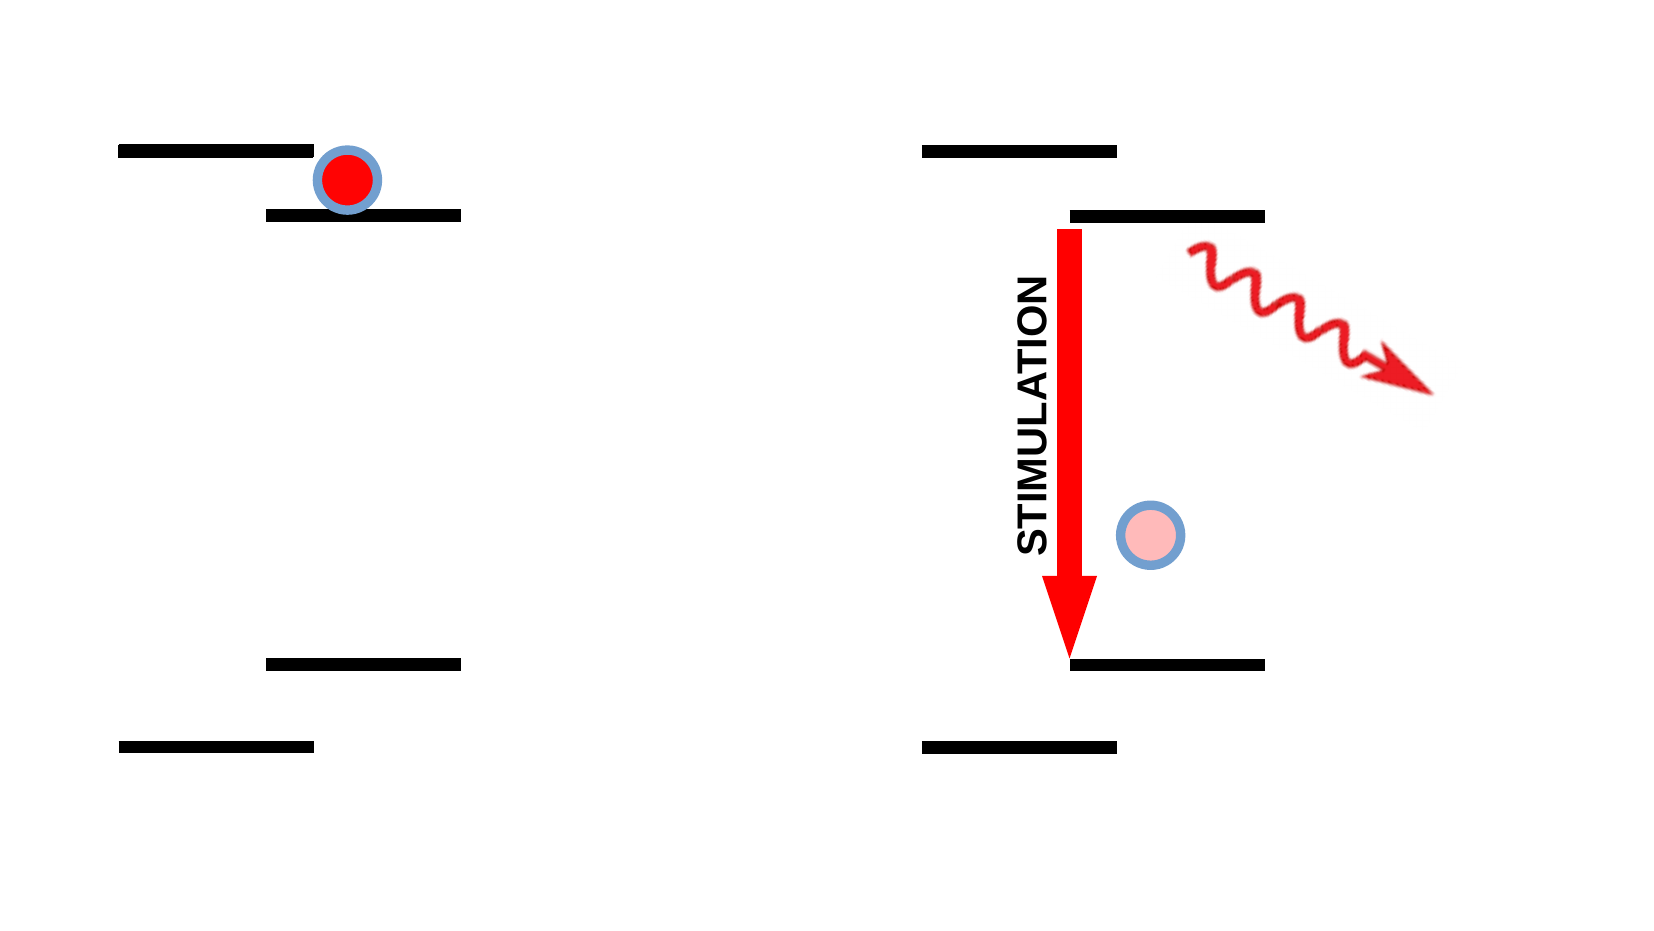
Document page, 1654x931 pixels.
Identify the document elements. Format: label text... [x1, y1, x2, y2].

text_box STIMULATION [1001, 160, 1063, 671]
text_box [317, 150, 378, 211]
picture [1156, 223, 1462, 432]
text_box [1120, 505, 1181, 566]
